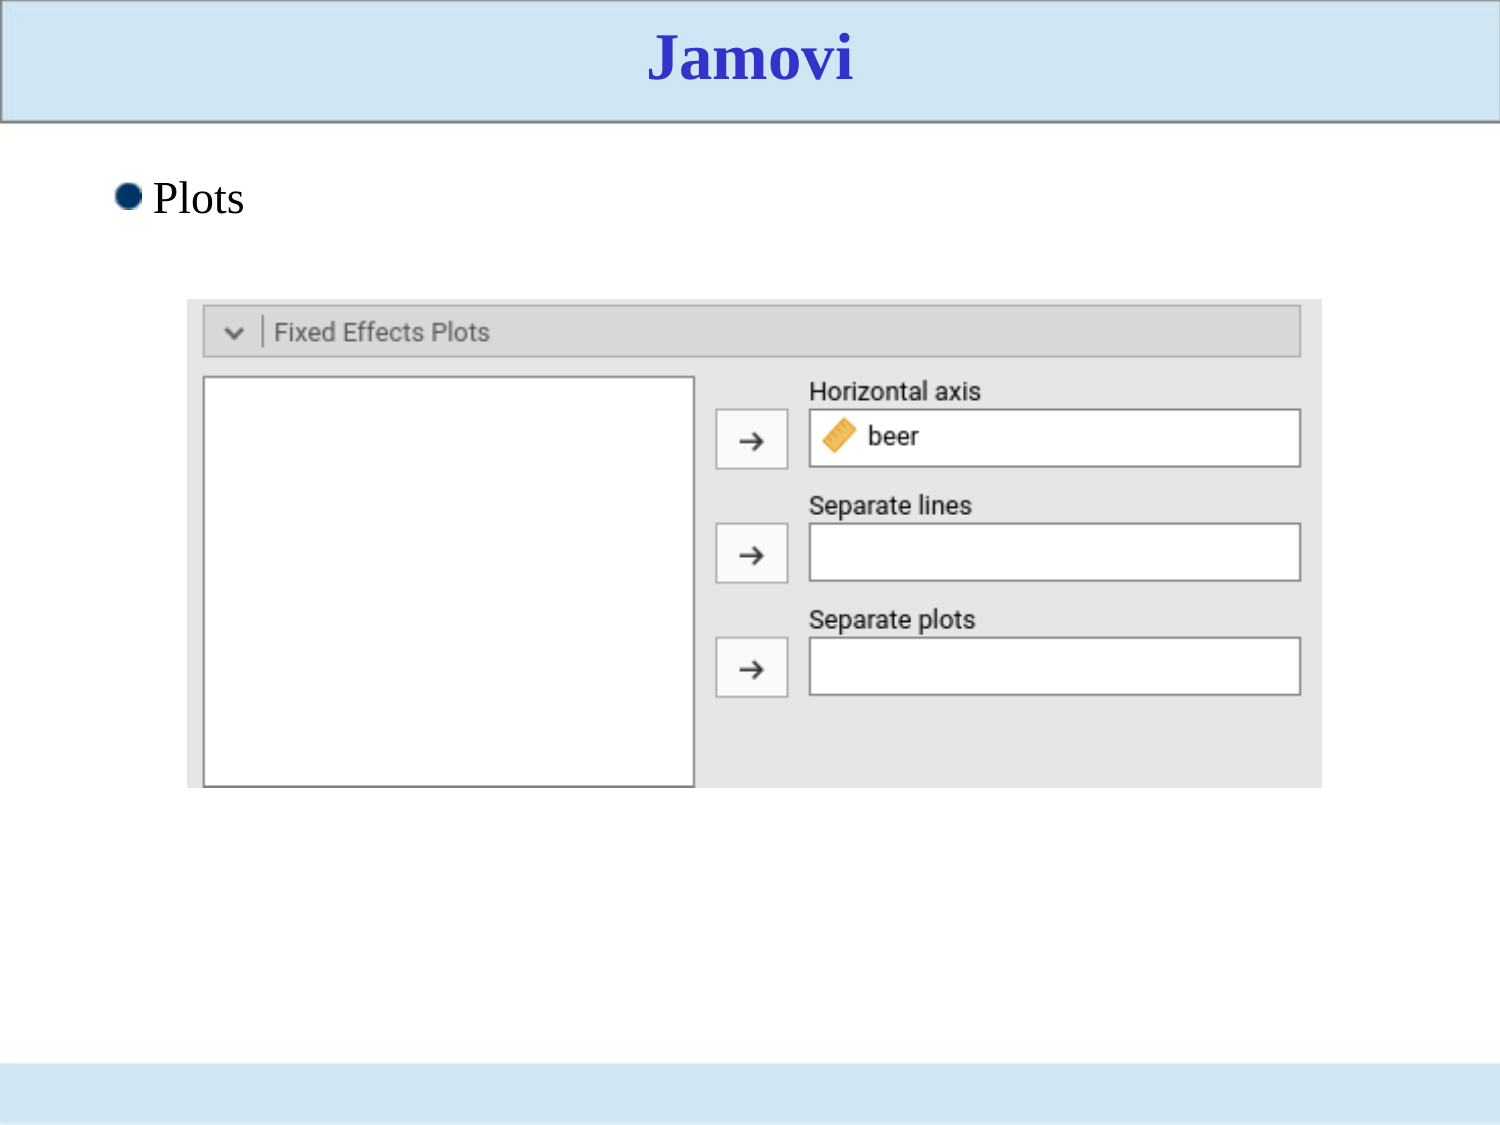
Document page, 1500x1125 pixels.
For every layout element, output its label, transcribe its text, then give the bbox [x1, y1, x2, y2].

title Jamovi [112, 0, 1388, 126]
picture [111, 179, 142, 210]
text_box Plots [96, 126, 1463, 231]
picture [0, 0, 1500, 1125]
